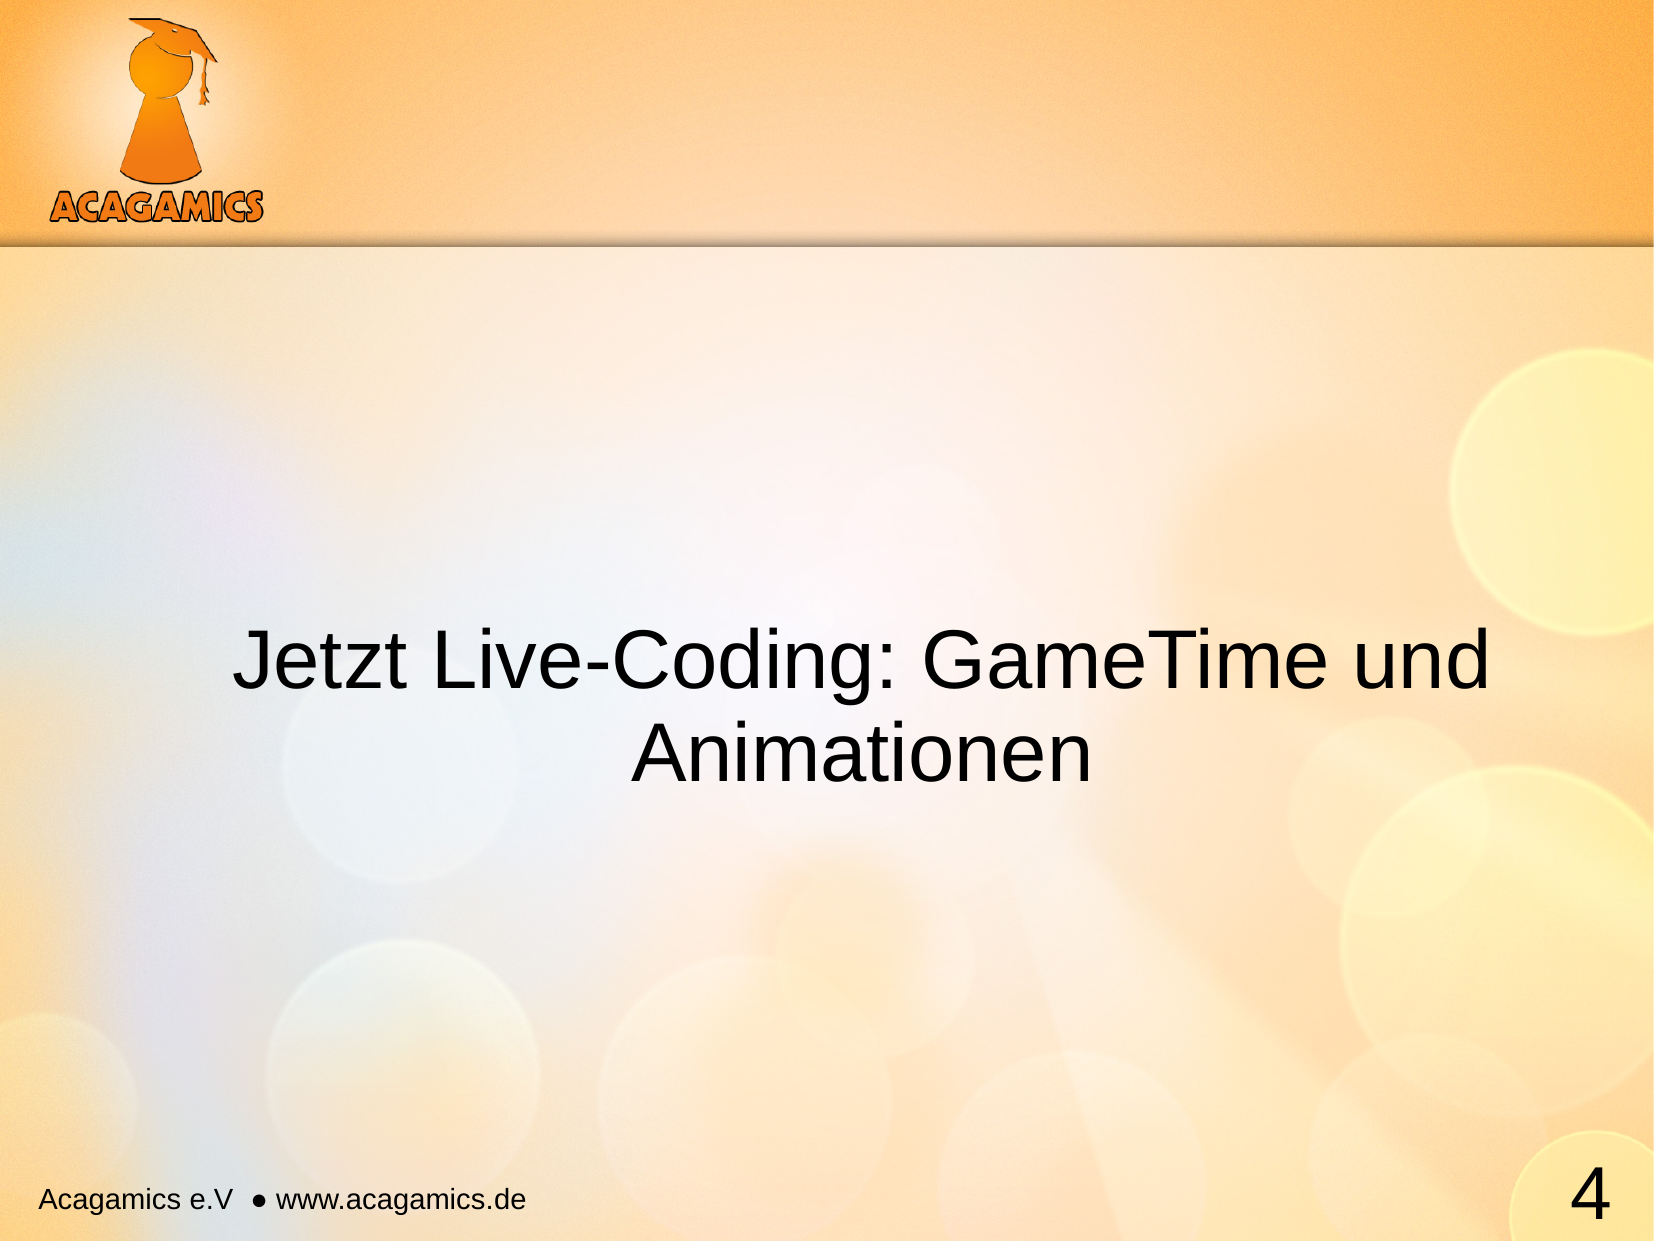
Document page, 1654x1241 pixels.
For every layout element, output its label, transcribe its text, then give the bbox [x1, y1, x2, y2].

picture [0, 0, 1654, 1241]
list Jetzt Live-Coding: GameTime und Animationen [82, 290, 1571, 1109]
